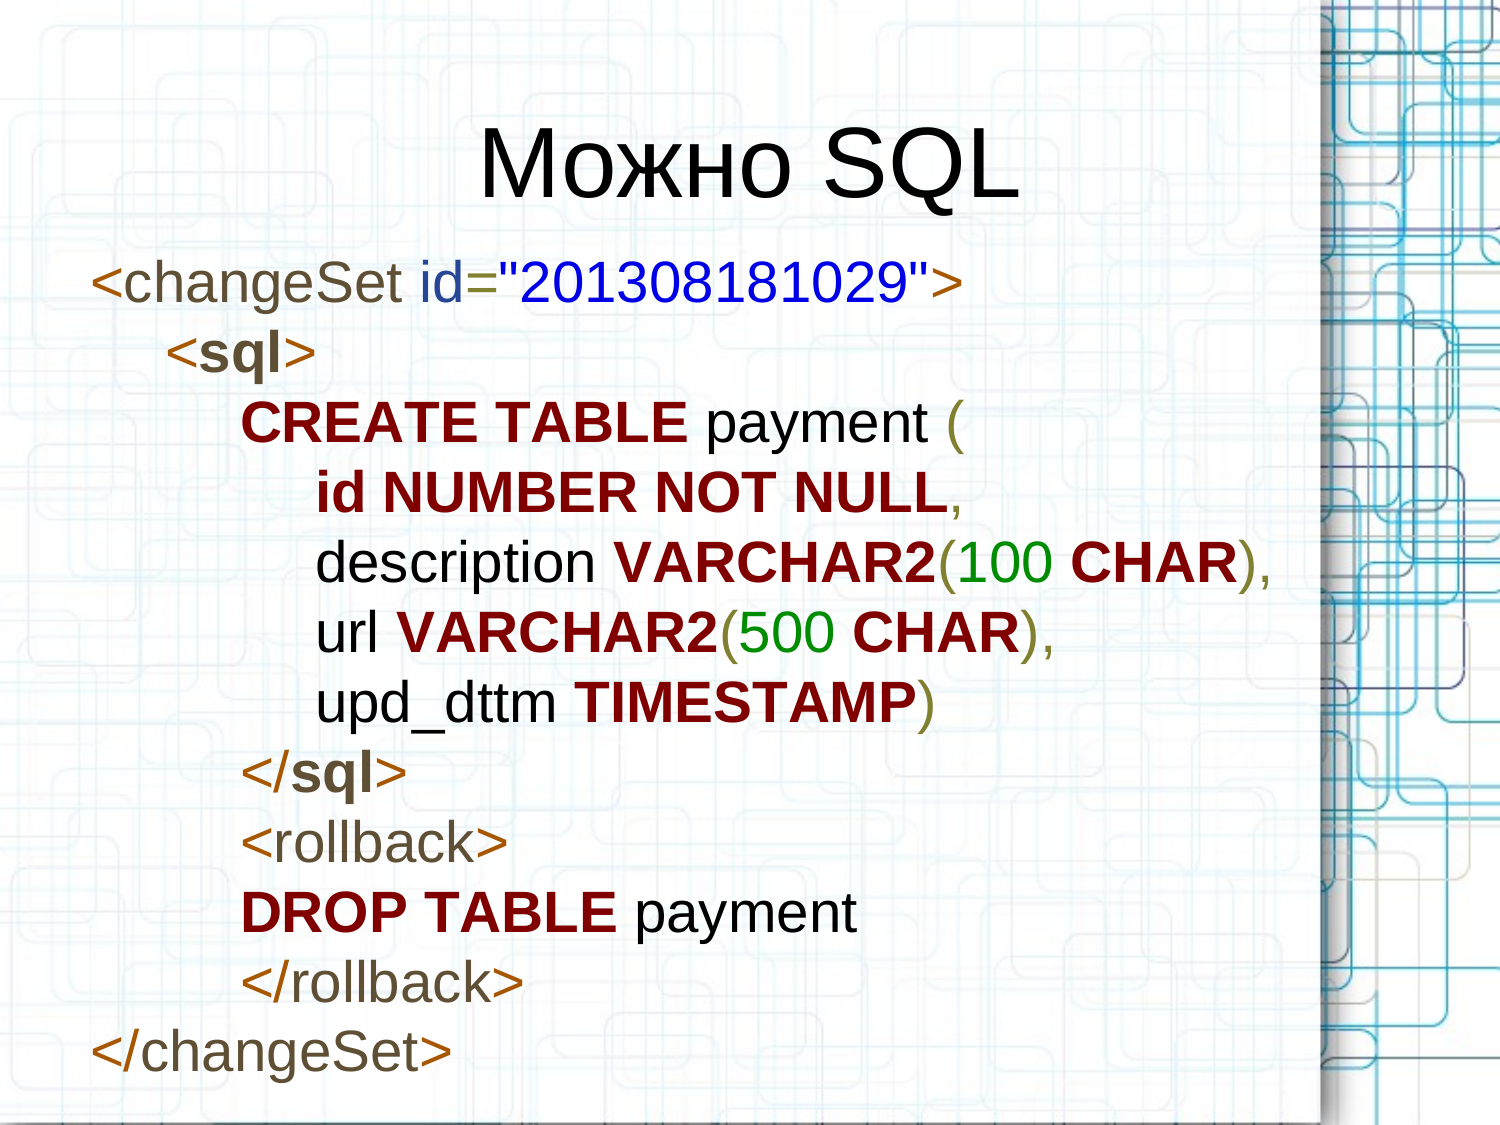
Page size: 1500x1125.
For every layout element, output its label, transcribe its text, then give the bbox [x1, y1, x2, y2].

title Можно SQL [75, 45, 1425, 228]
picture [0, 0, 1500, 1125]
list <changeSet id="201308181029"> <sql> CREATE TABLE payment ( id NUMBER NOT NULL, description VARCHAR2(100 CHAR), url VARCHAR2(500 CHAR), upd_dttm TIMESTAMP) </sql> <rollback> DROP TABLE payment </rollback> </changeSet> [75, 228, 1425, 1084]
